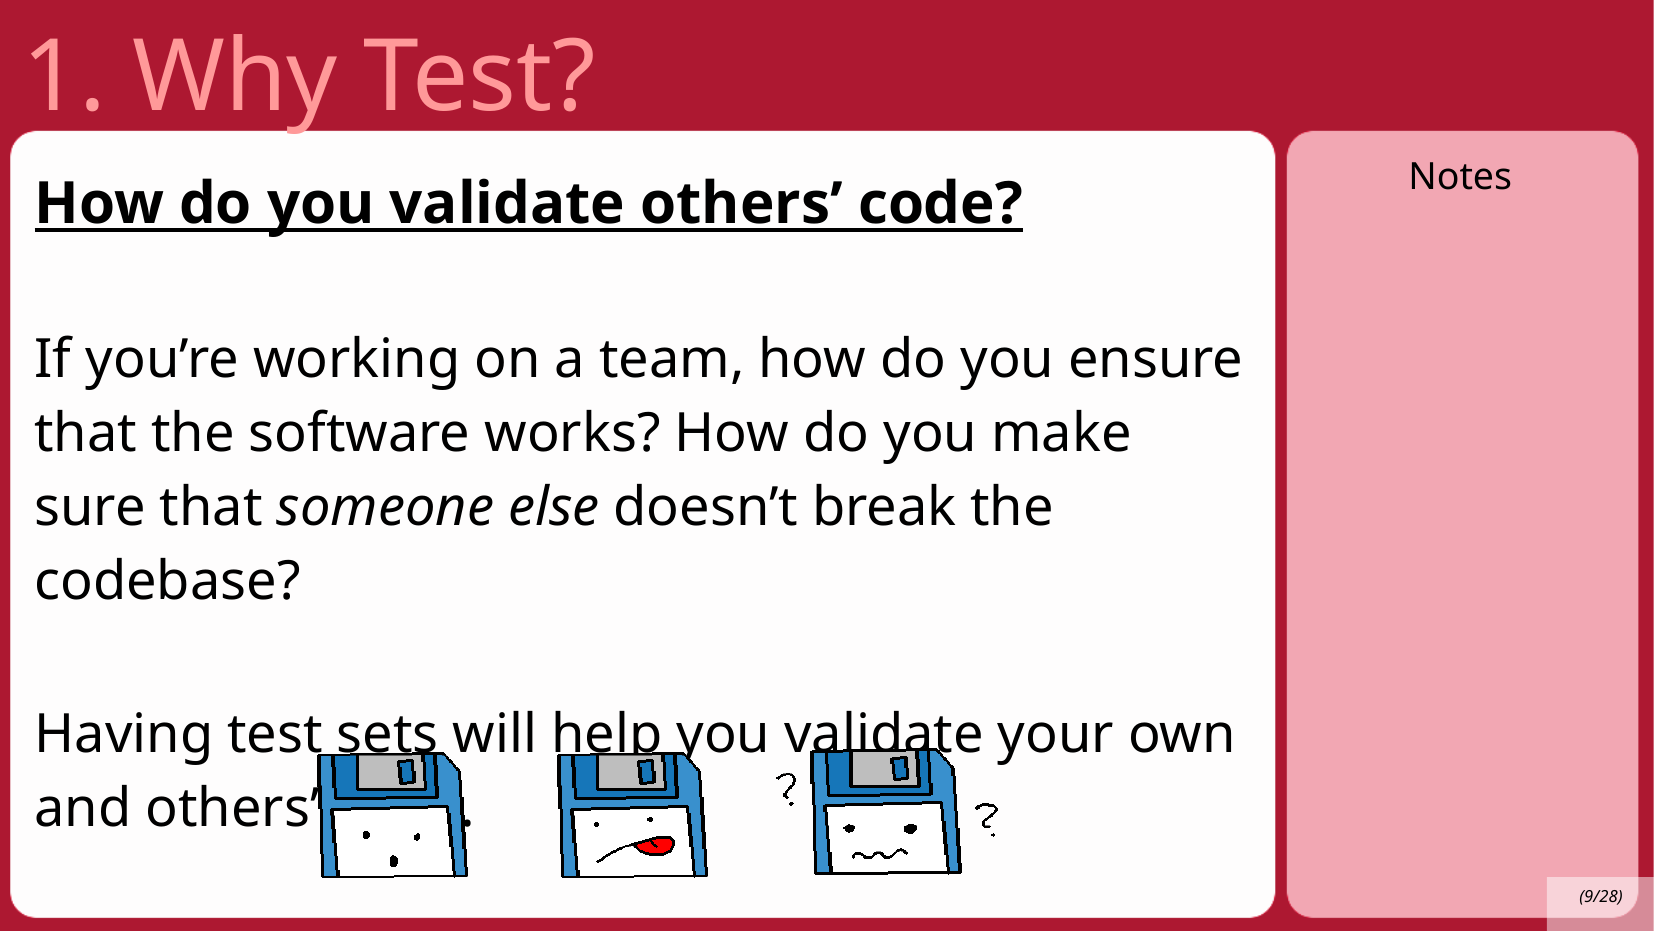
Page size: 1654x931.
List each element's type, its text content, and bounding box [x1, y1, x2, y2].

text_box How do you validate others’ code? If you’re working on a team, how do you ensure that the software works? How do you make sure that someone else doesn’t break the codebase? Having test sets will help you validate your own and others’ work. [34, 160, 1248, 661]
text_box Notes [1290, 141, 1631, 199]
text_box (<number>/28) [1546, 877, 1654, 931]
title 1. Why Test? [22, 7, 1511, 136]
picture [0, 0, 1654, 931]
